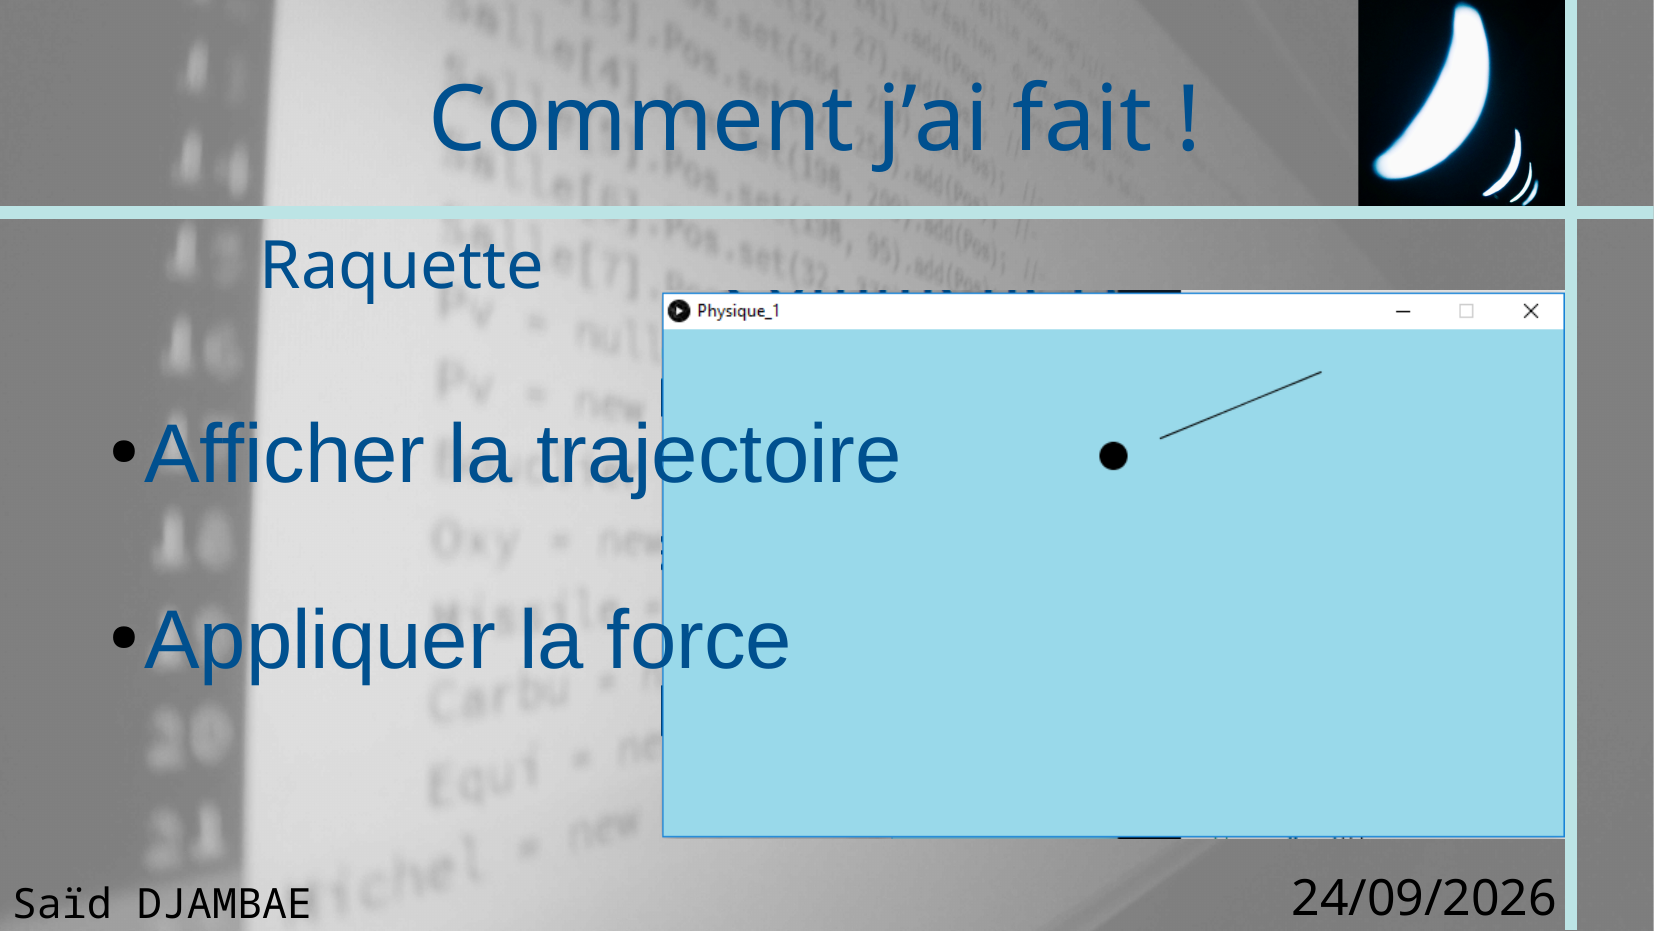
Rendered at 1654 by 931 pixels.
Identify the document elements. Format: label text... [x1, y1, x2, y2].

title Comment j’ai fait ! [82, 37, 1571, 193]
list Raquette [188, 217, 674, 307]
picture [1577, 0, 1654, 206]
picture [0, 219, 1654, 931]
text_box Afficher la trajectoire Appliquer la force [94, 307, 1087, 880]
picture [0, 0, 1565, 206]
